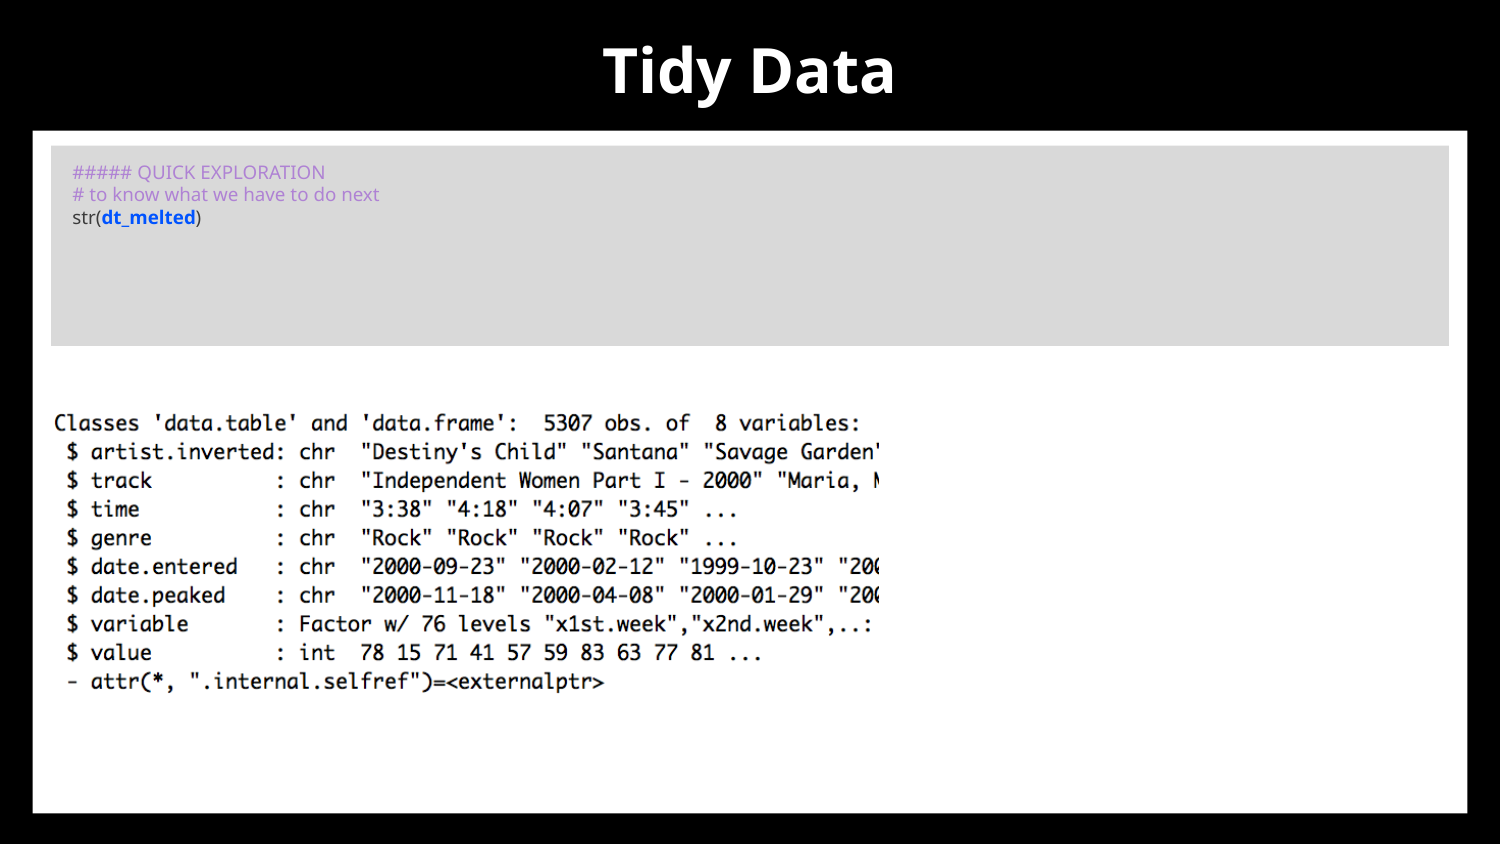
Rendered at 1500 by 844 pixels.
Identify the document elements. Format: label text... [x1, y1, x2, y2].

text_box Tidy Data [32, 21, 1468, 116]
text_box ##### QUICK EXPLORATION # to know what we have to do next str(dt_melted) [51, 145, 1449, 346]
picture [51, 406, 879, 697]
